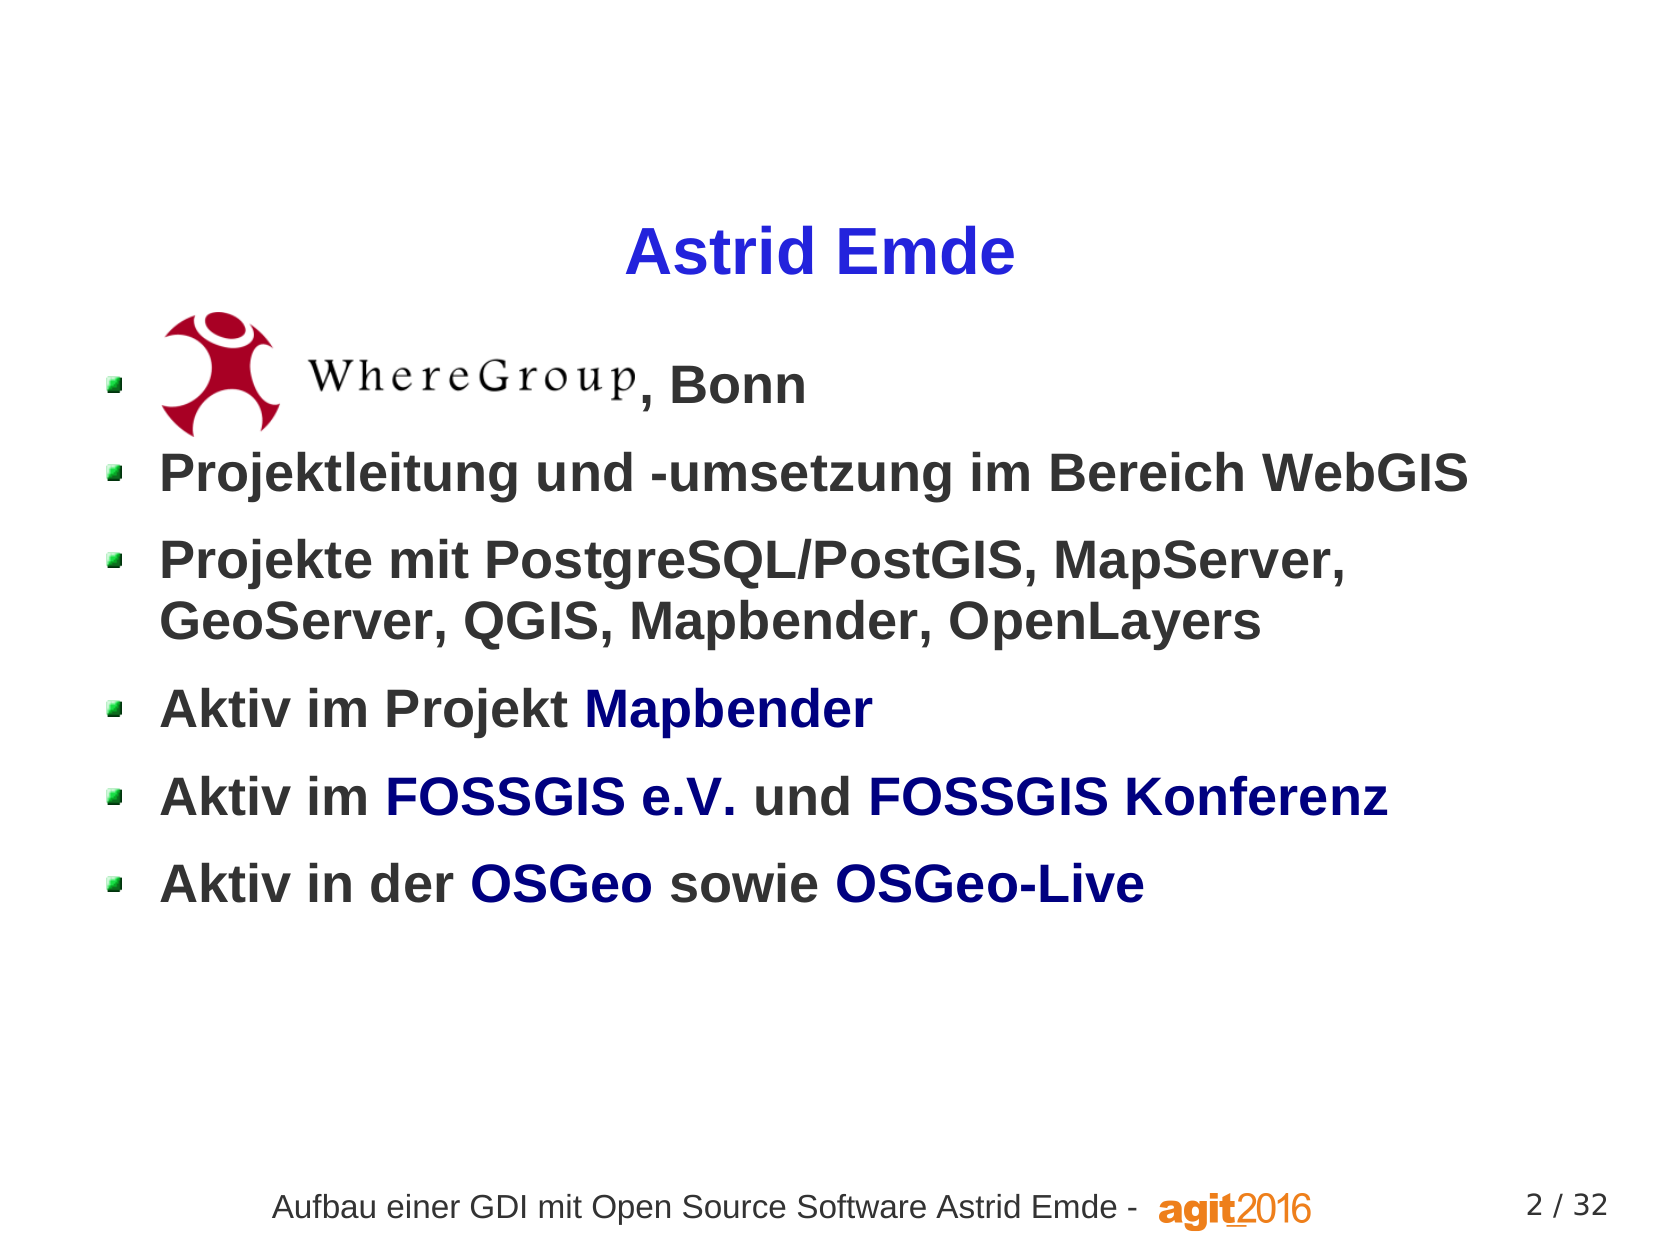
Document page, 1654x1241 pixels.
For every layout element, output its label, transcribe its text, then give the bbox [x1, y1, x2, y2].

picture [161, 312, 635, 437]
title Astrid Emde [76, 177, 1565, 325]
list , Bonn Projektleitung und -umsetzung im Bereich WebGIS Projekte mit PostgreSQL/PostGIS, MapServer, GeoServer, QGIS, Mapbender, OpenLayers Aktiv im Projekt Mapbender Aktiv im FOSSGIS e.V. und FOSSGIS Konferenz Aktiv in der OSGeo sowie OSGeo-Live [88, 354, 1577, 1173]
picture [1158, 1192, 1312, 1232]
